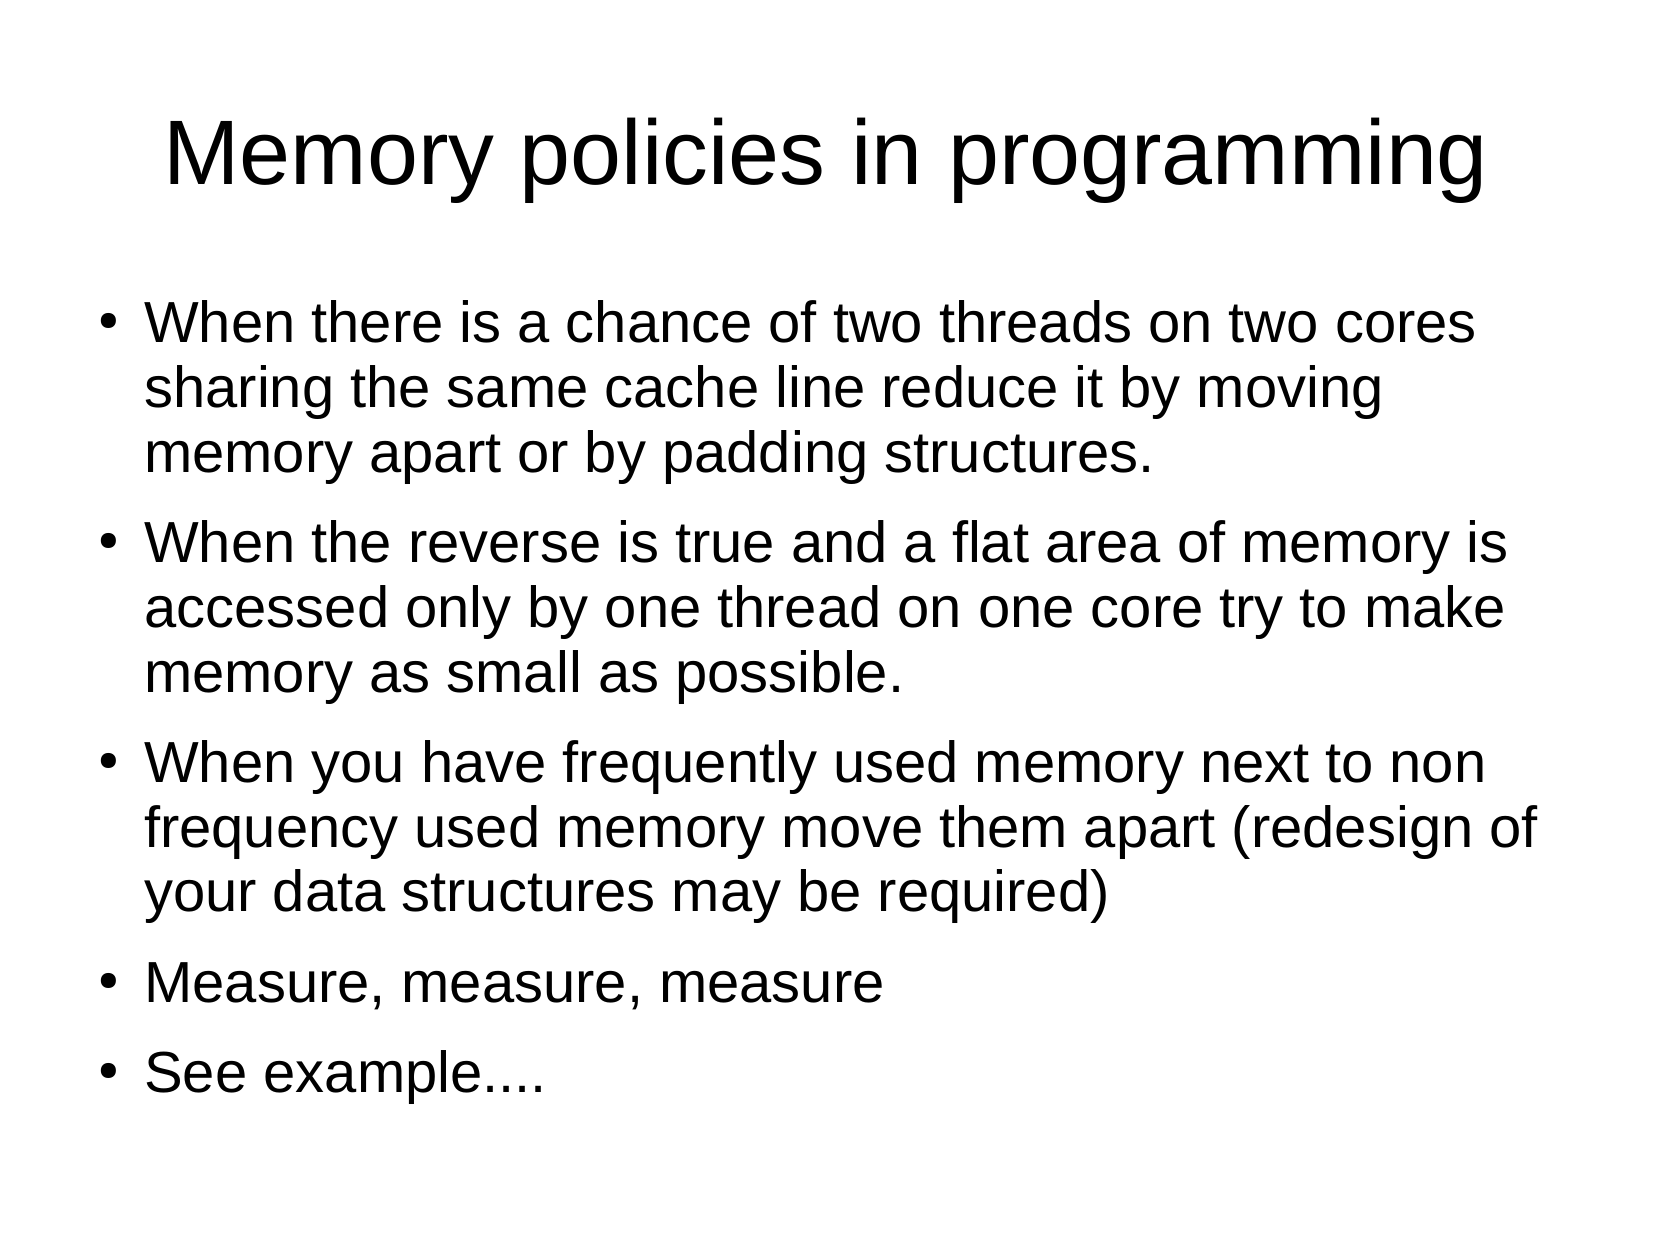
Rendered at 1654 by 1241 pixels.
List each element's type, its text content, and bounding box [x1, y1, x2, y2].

list When there is a chance of two threads on two cores sharing the same cache line reduce it by moving memory apart or by padding structures. When the reverse is true and a flat area of memory is accessed only by one thread on one core try to make memory as small as possible. When you have frequently used memory next to non frequency used memory move them apart (redesign of your data structures may be required) Measure, measure, measure See example.... [82, 290, 1571, 1109]
title Memory policies in programming [82, 49, 1571, 257]
